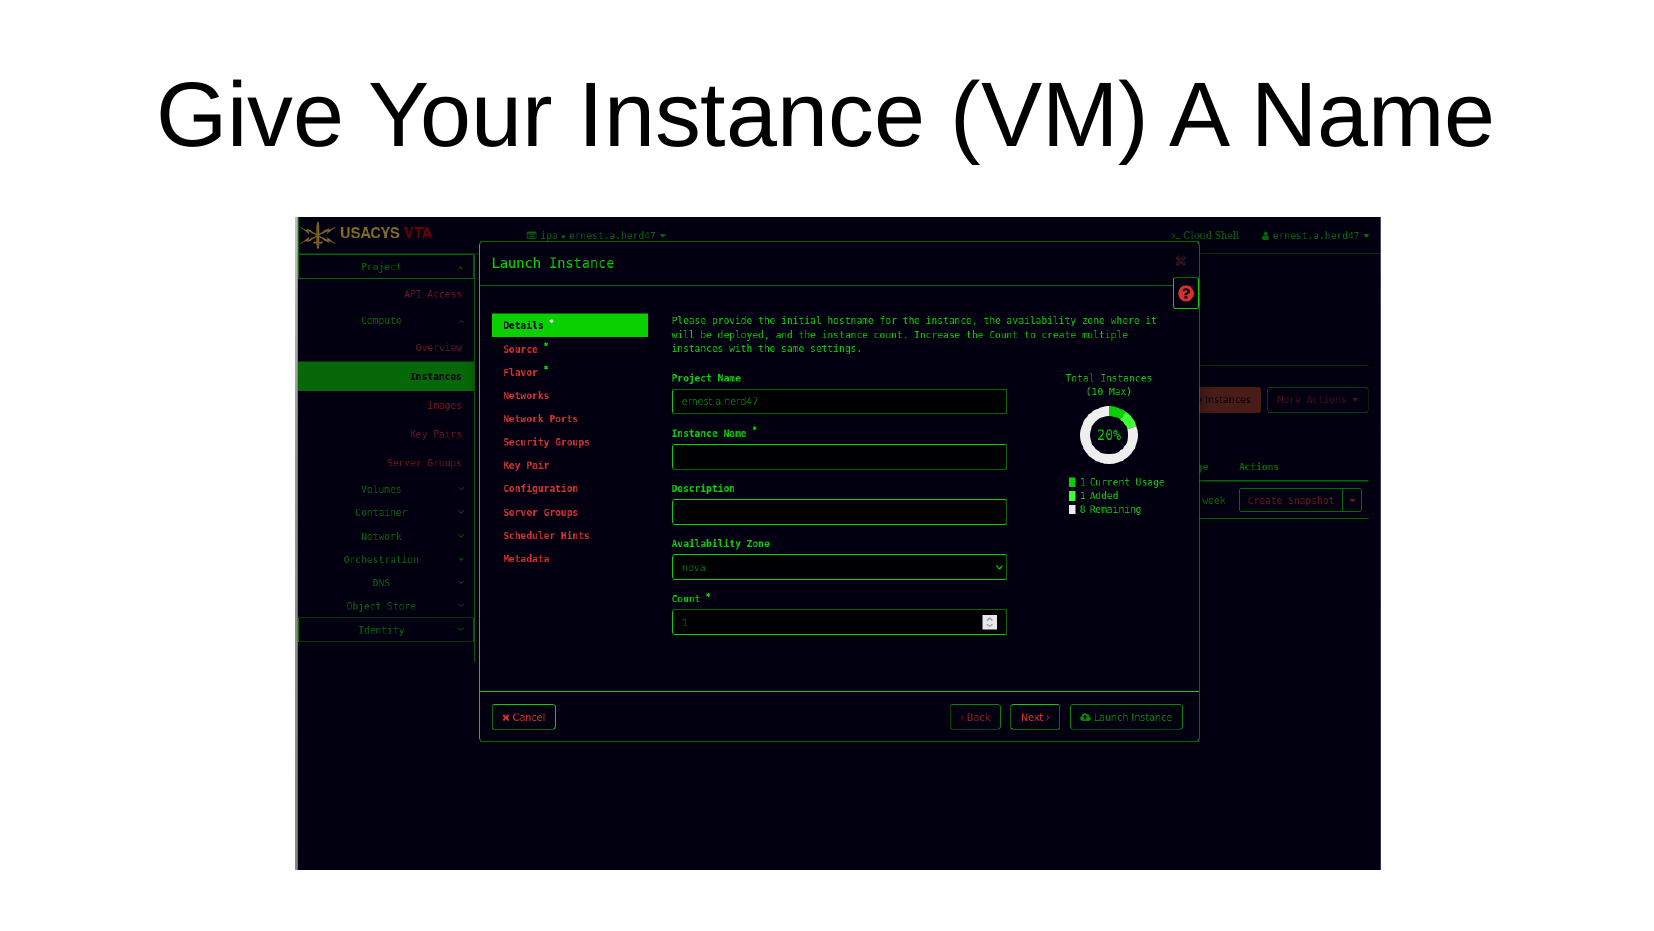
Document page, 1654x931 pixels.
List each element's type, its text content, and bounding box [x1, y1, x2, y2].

picture [295, 217, 1381, 871]
title Give Your Instance (VM) A Name [82, 37, 1571, 193]
